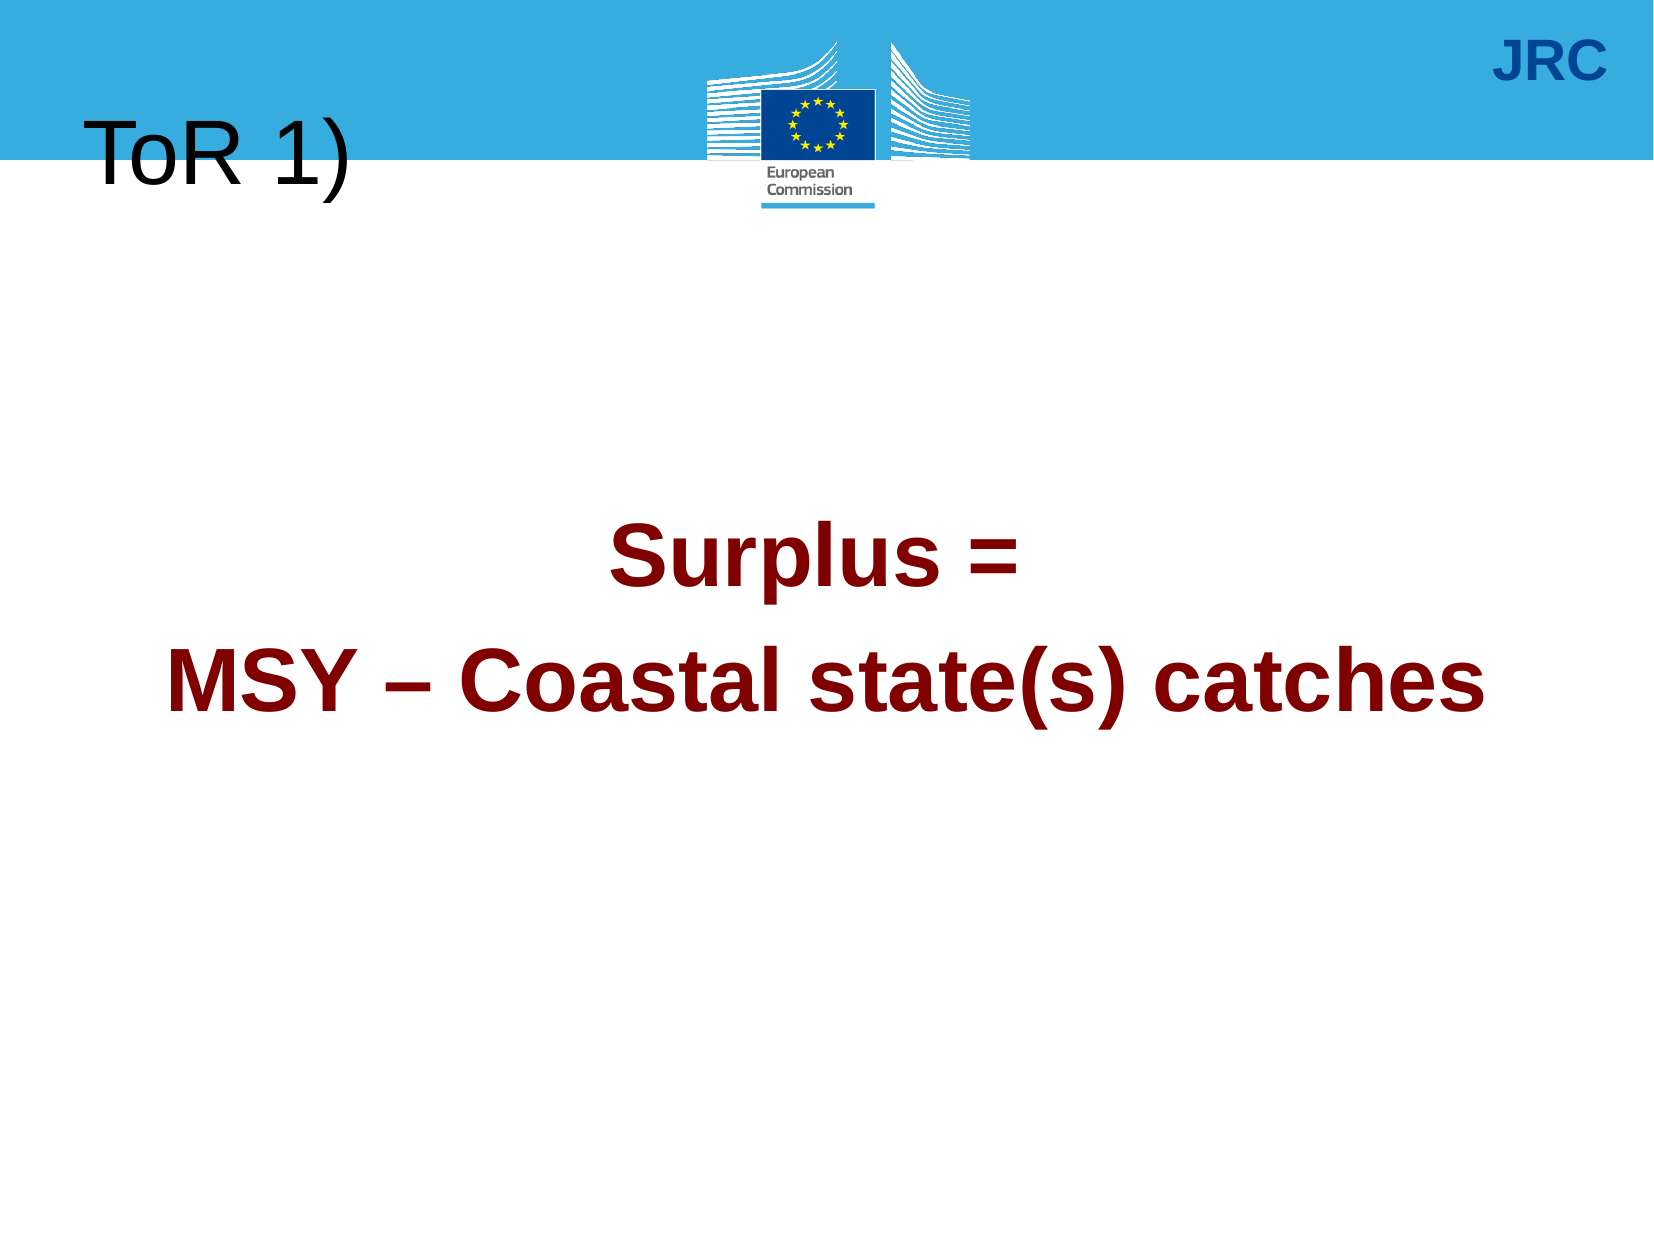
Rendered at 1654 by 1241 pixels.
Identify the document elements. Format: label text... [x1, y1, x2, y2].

text_box [0, 0, 1653, 160]
text_box JRC [1470, 22, 1631, 94]
title ToR 1) [82, 49, 1571, 257]
picture [707, 41, 970, 49]
list Surplus = MSY – Coastal state(s) catches [47, 505, 1607, 735]
